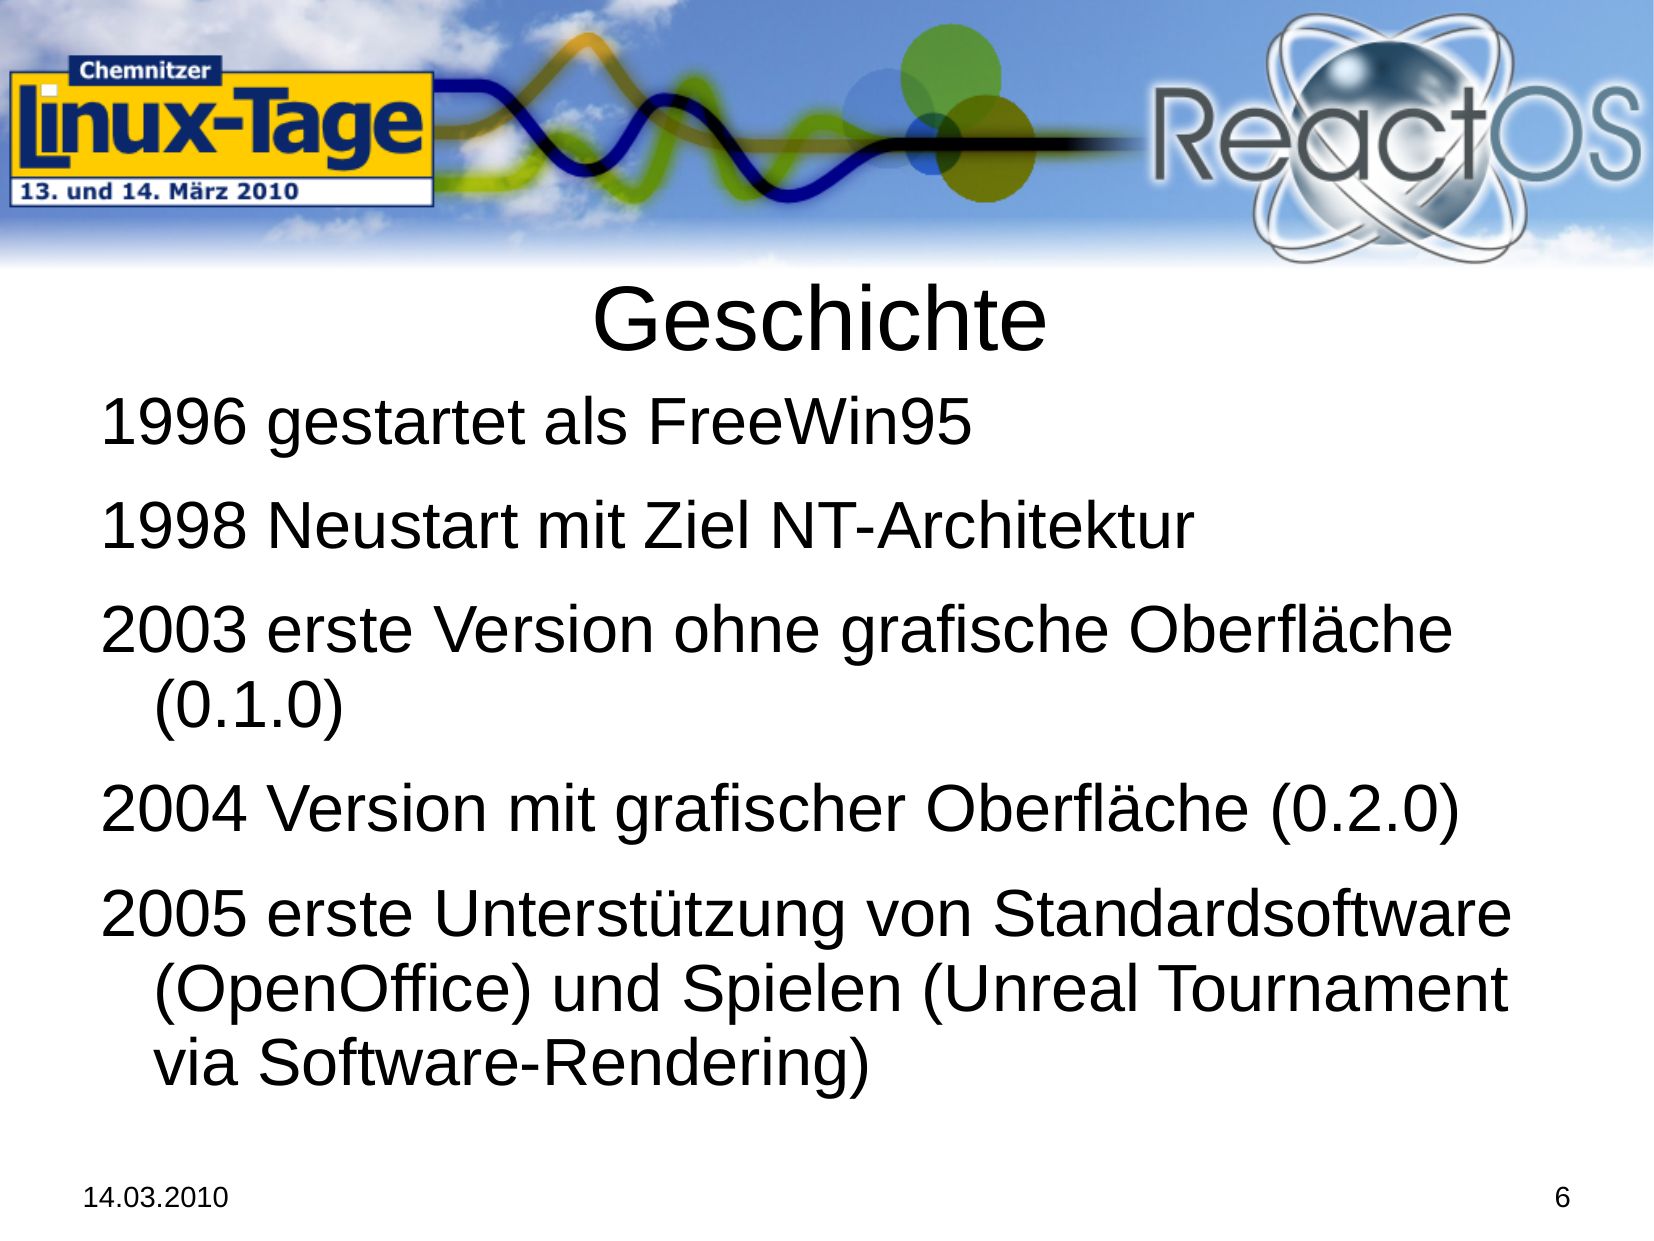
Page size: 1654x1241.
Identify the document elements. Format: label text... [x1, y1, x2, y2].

picture [0, 0, 1654, 1241]
title Geschichte [76, 230, 1565, 408]
list 1996 gestartet als FreeWin95 1998 Neustart mit Ziel NT-Architektur 2003 erste Version ohne grafische Oberfläche (0.1.0) 2004 Version mit grafischer Oberfläche (0.2.0) 2005 erste Unterstützung von Standardsoftware (OpenOffice) und Spielen (Unreal Tournament via Software-Rendering) [82, 383, 1571, 1101]
